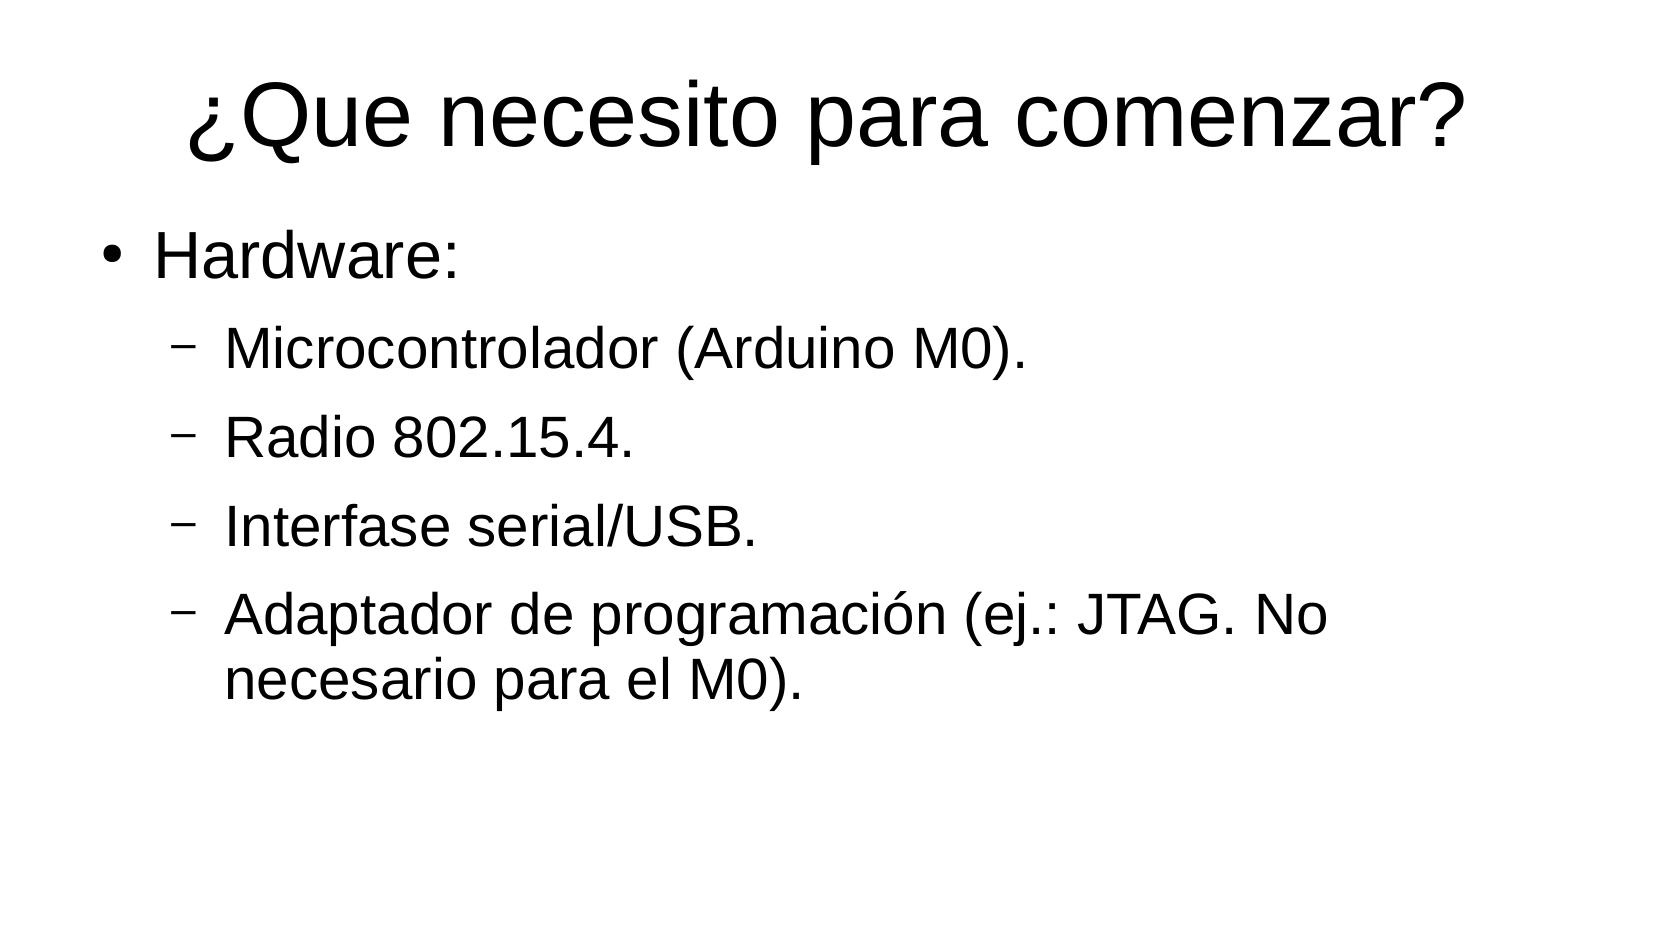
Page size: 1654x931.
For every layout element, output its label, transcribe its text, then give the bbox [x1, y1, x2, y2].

title ¿Que necesito para comenzar? [82, 37, 1571, 193]
list Hardware: Microcontrolador (Arduino M0). Radio 802.15.4. Interfase serial/USB. Adaptador de programación (ej.: JTAG. No necesario para el M0). [82, 217, 1571, 758]
